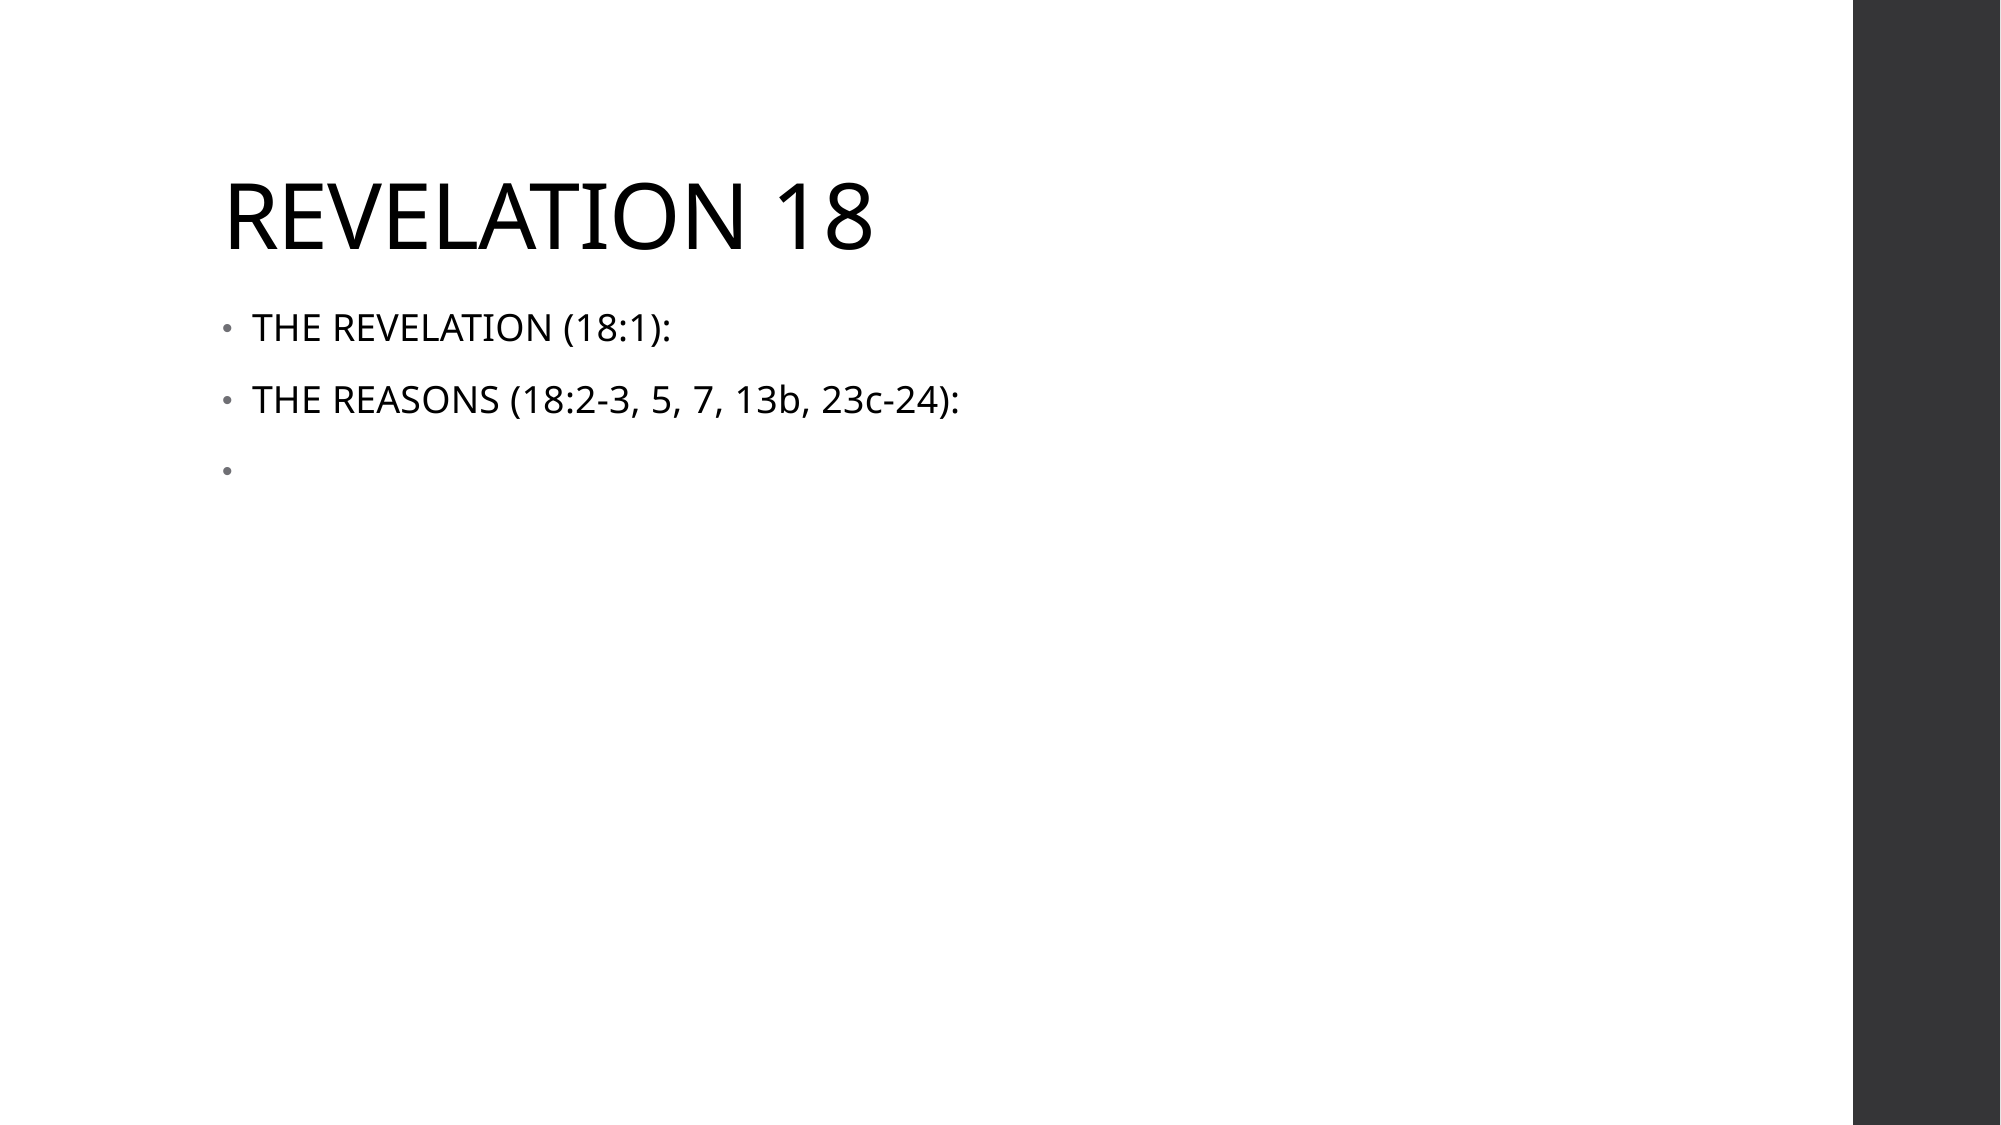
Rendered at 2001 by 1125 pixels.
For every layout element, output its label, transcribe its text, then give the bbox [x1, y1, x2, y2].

list THE REVELATION (18:1): THE REASONS (18:2-3, 5, 7, 13b, 23c-24): [206, 299, 1617, 1014]
title REVELATION 18 [206, 60, 1797, 278]
